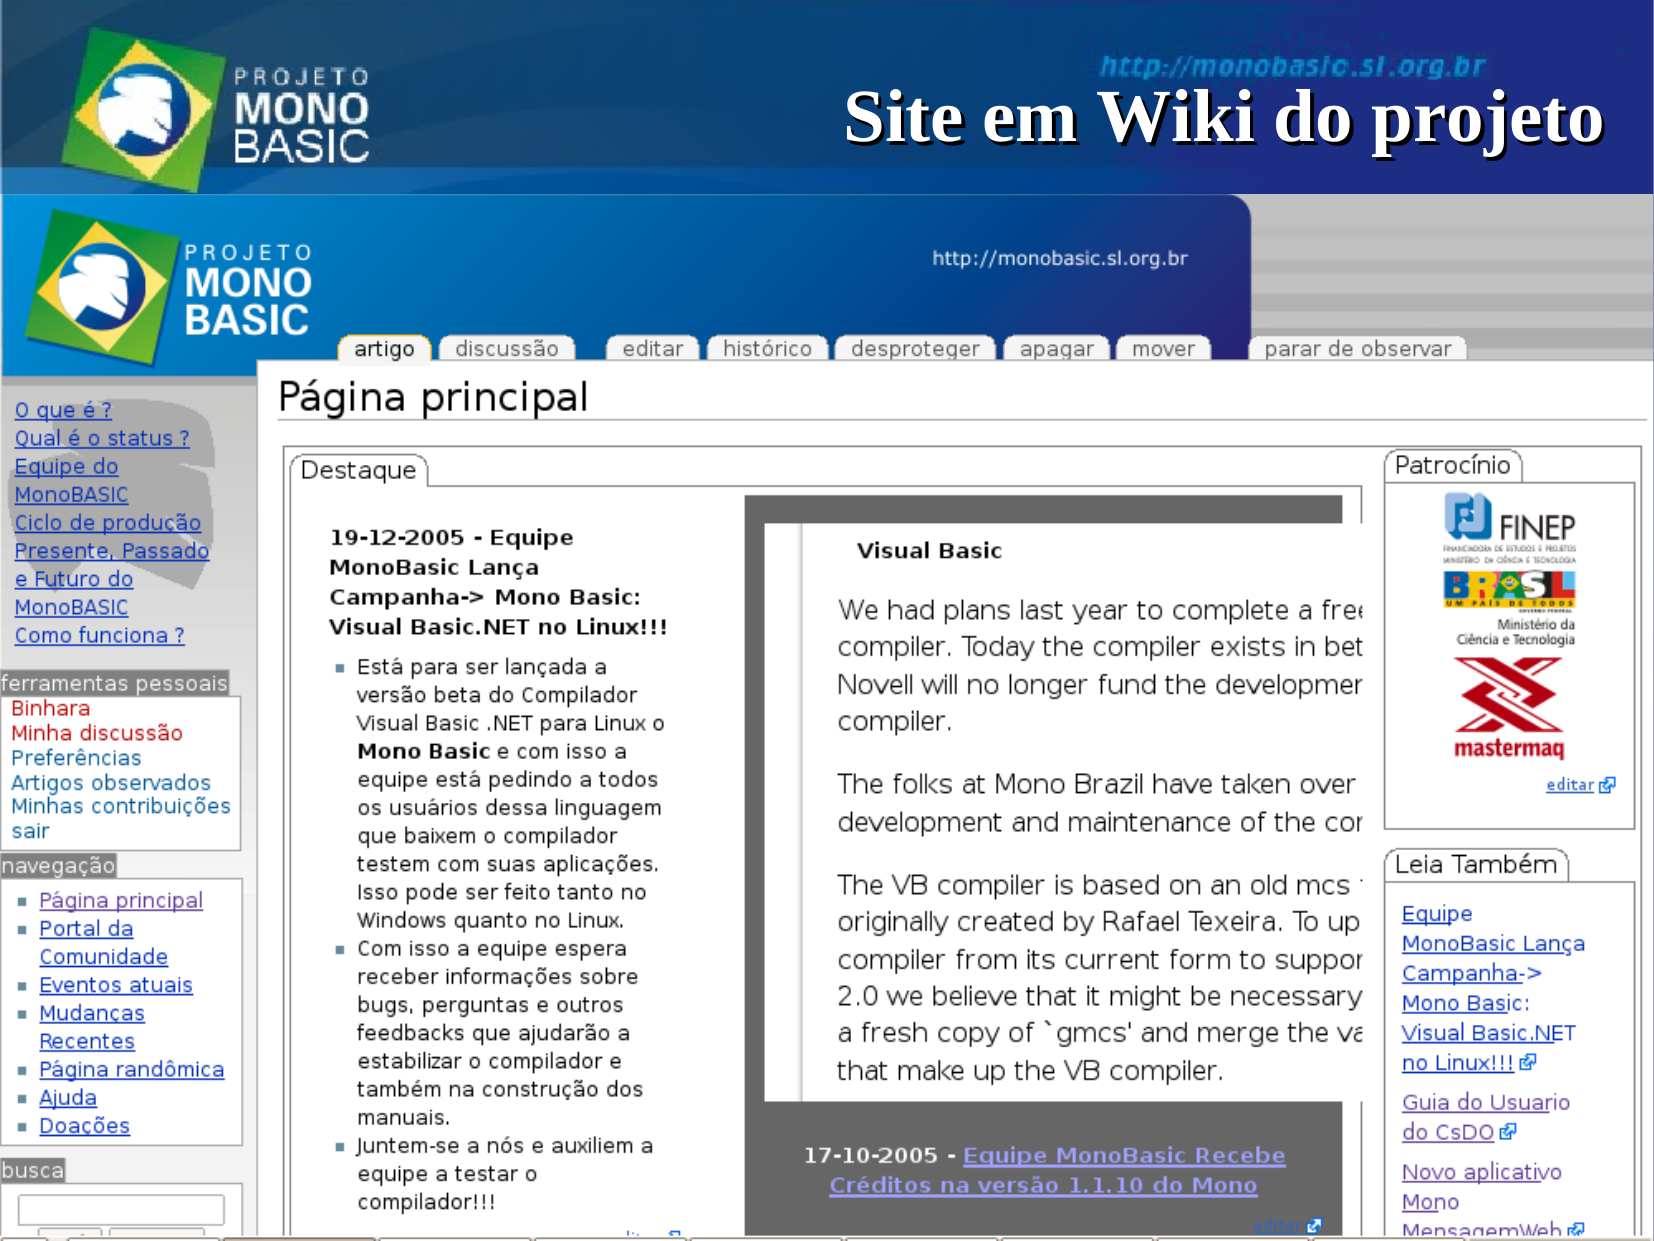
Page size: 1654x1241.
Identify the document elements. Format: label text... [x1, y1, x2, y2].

title Site em Wiki do projeto [222, 43, 1606, 191]
picture [0, 0, 1654, 1241]
